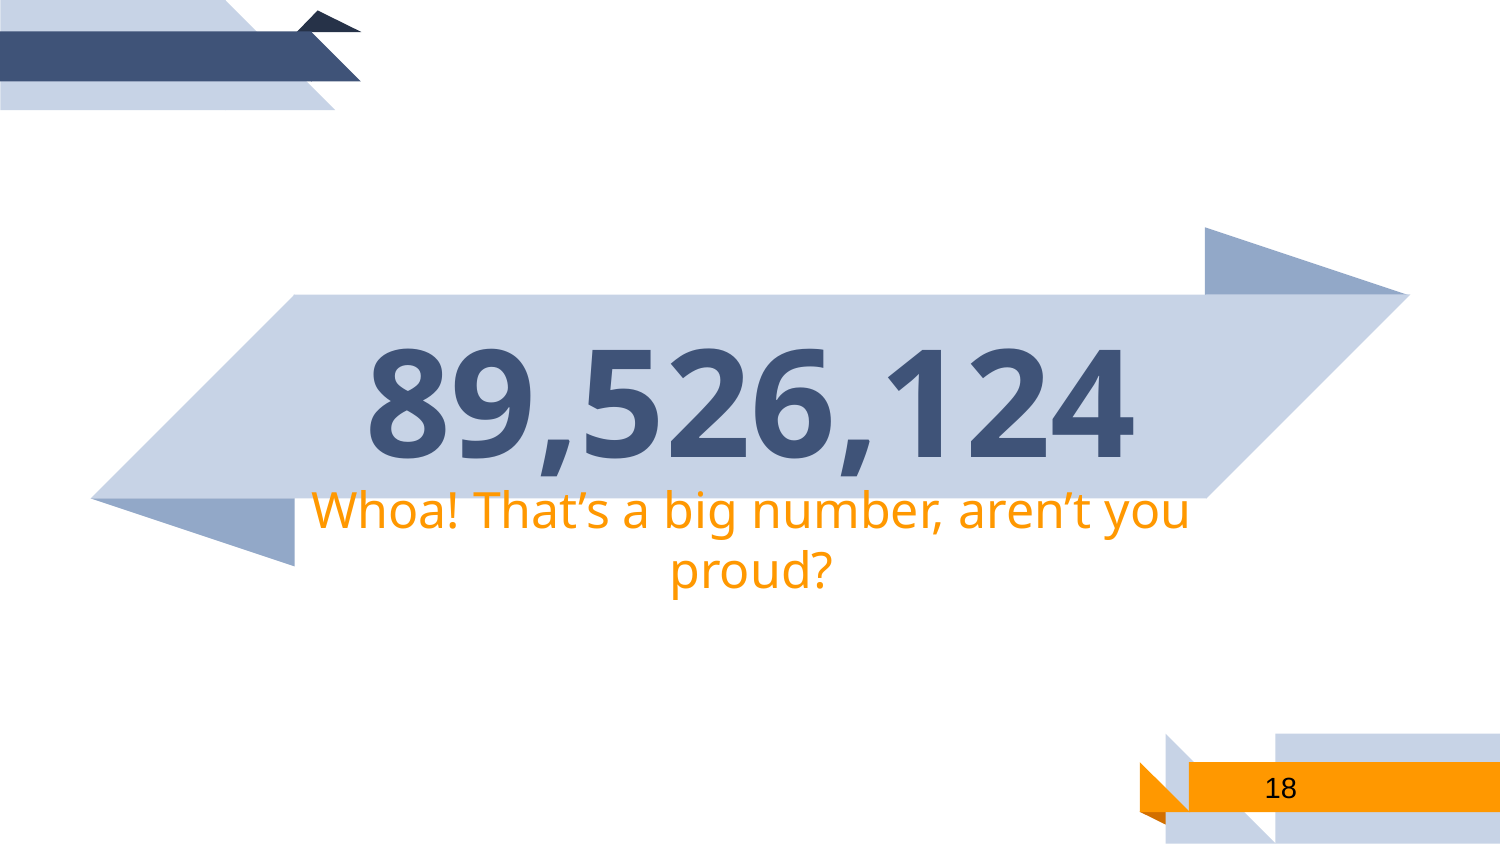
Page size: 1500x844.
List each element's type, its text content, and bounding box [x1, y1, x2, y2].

text_box [90, 498, 255, 554]
slide_number <numer> [1249, 760, 1494, 813]
subtitle Whoa! That’s a big number, aren’t you proud? [255, 497, 1248, 580]
title 89,526,124 [91, 296, 1411, 498]
text_box [293, 227, 1411, 296]
